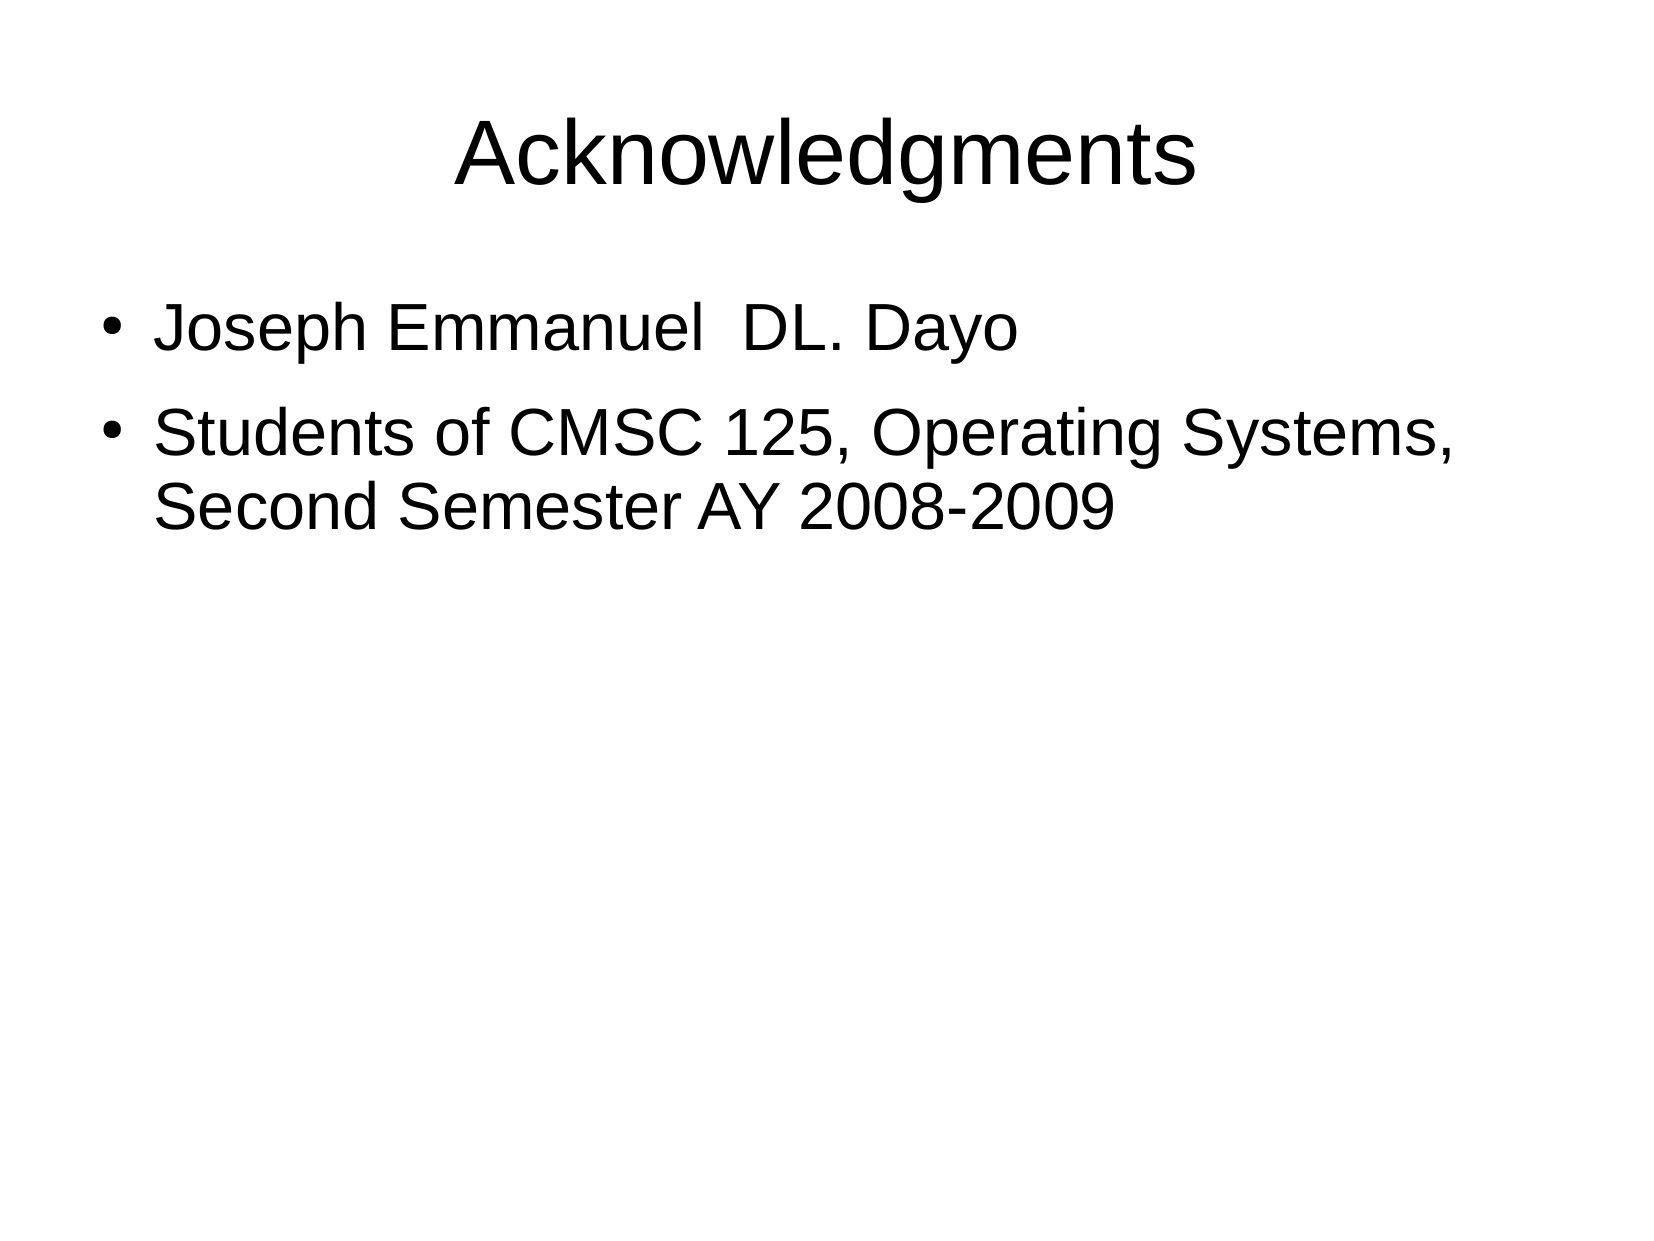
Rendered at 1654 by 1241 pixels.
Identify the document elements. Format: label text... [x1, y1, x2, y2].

list Joseph Emmanuel DL. Dayo Students of CMSC 125, Operating Systems, Second Semester AY 2008-2009 [82, 290, 1571, 1109]
title Acknowledgments [82, 56, 1571, 250]
